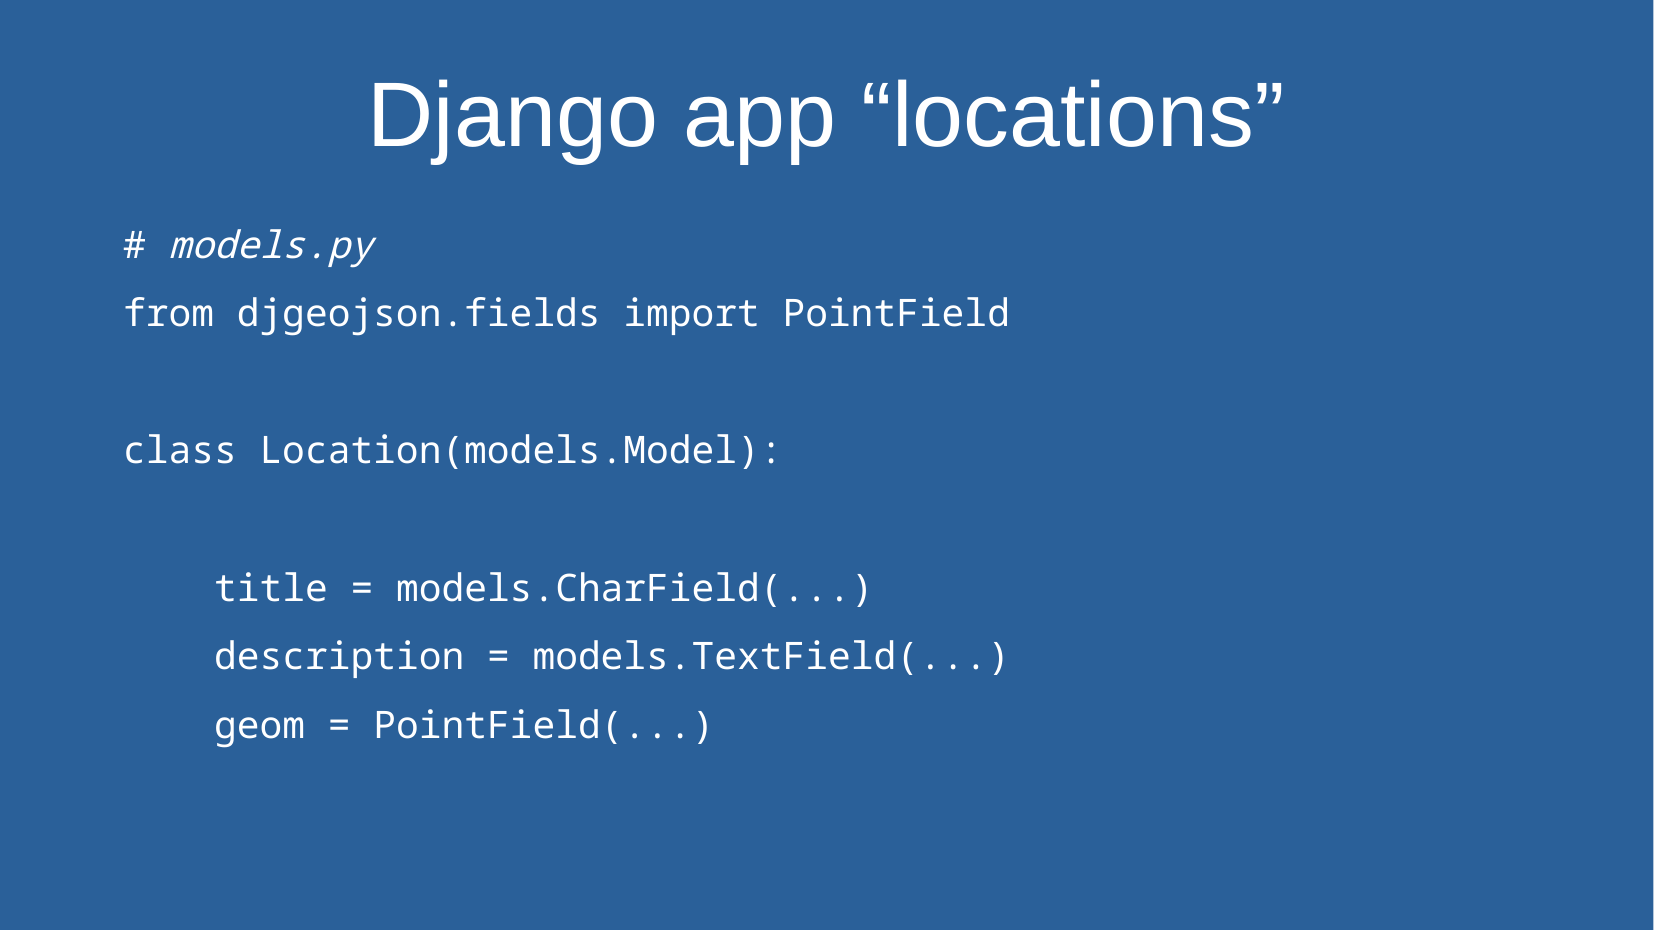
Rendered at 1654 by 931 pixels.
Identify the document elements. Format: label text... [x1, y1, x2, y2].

list # models.py from djgeojson.fields import PointField class Location(models.Model): title = models.CharField(...) description = models.TextField(...) geom = PointField(...) [82, 217, 1571, 758]
title Django app “locations” [82, 37, 1571, 193]
